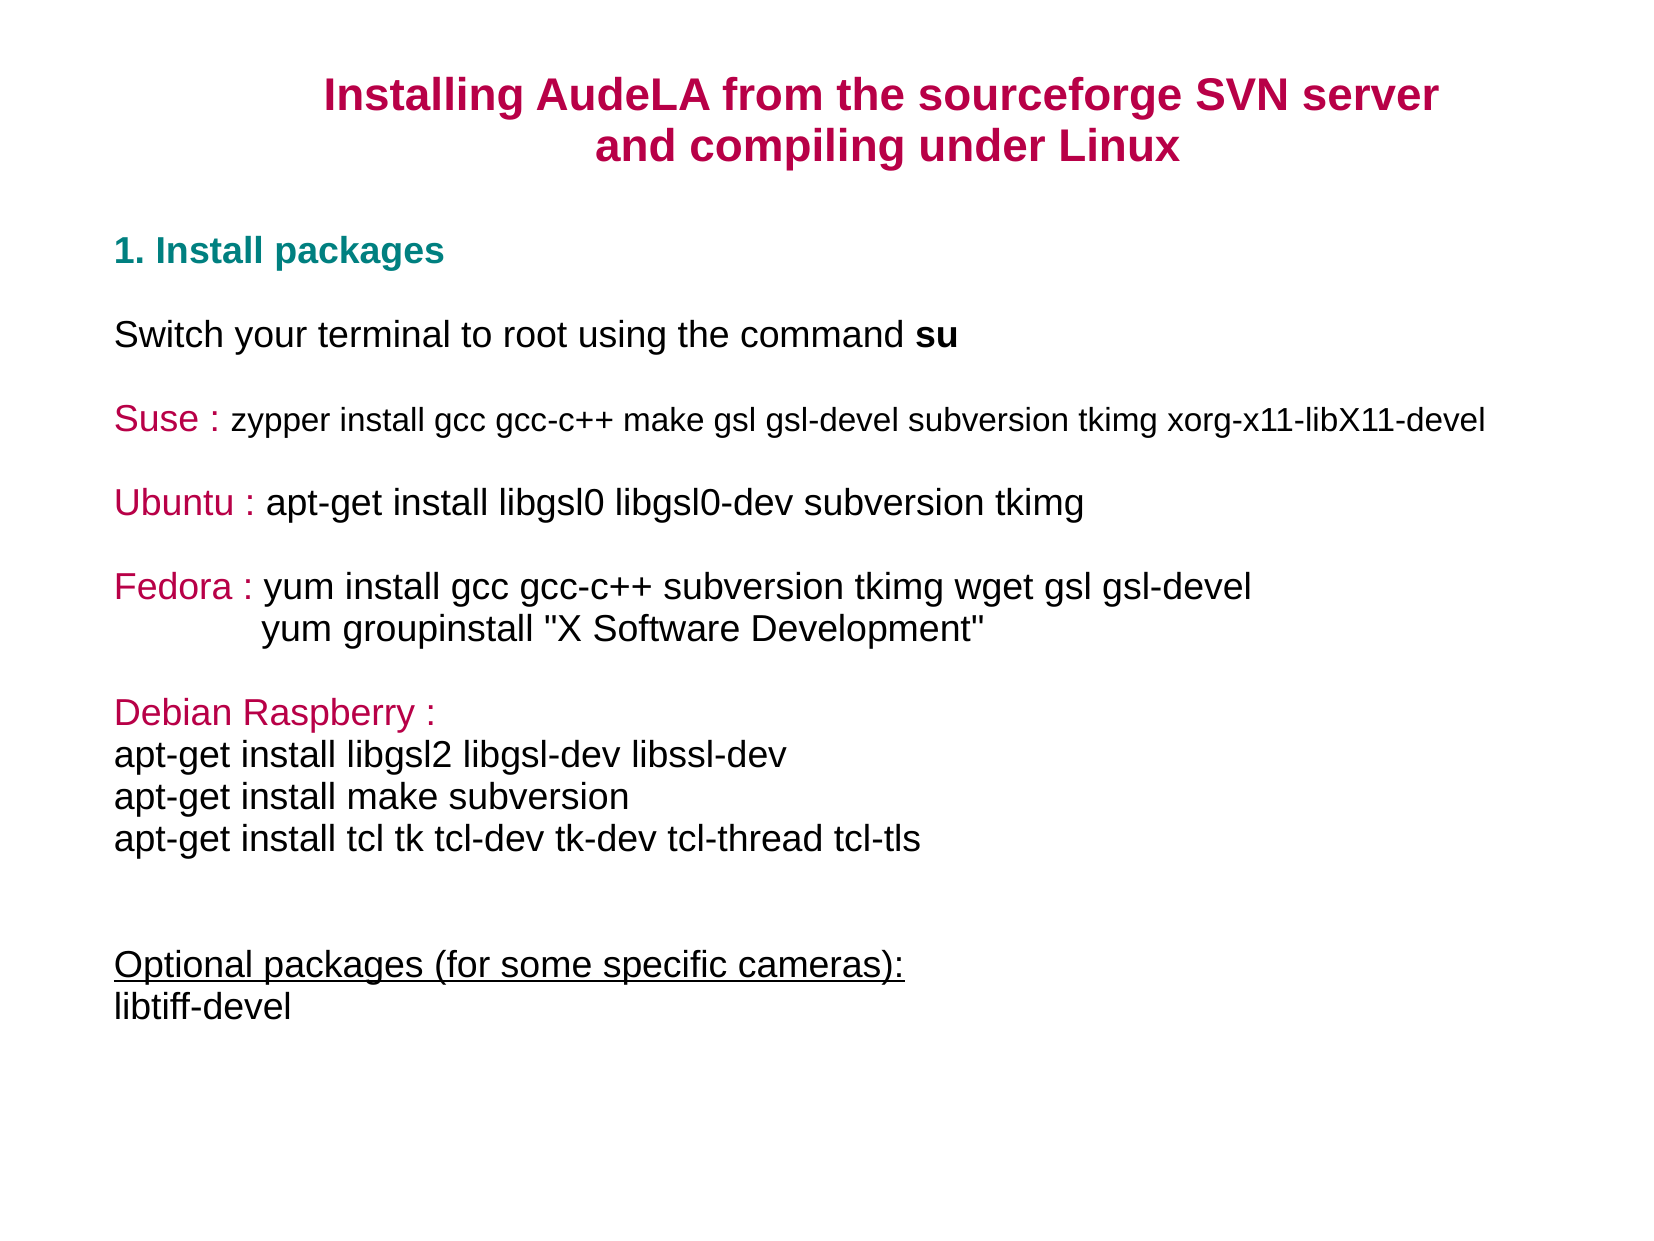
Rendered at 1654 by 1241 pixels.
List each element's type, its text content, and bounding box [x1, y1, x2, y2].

text_box 1. Install packages Switch your terminal to root using the command su Suse : zypper install gcc gcc-c++ make gsl gsl-devel subversion tkimg xorg-x11-libX11-devel Ubuntu : apt-get install libgsl0 libgsl0-dev subversion tkimg Fedora : yum install gcc gcc-c++ subversion tkimg wget gsl gsl-devel yum groupinstall "X Software Development" Debian Raspberry : apt-get install libgsl2 libgsl-dev libssl-dev apt-get install make subversion apt-get install tcl tk tcl-dev tk-dev tcl-thread tcl-tls Optional packages (for some specific cameras): libtiff-devel [99, 222, 1576, 1109]
text_box Installing AudeLA from the sourceforge SVN server and compiling under Linux [308, 61, 1468, 181]
